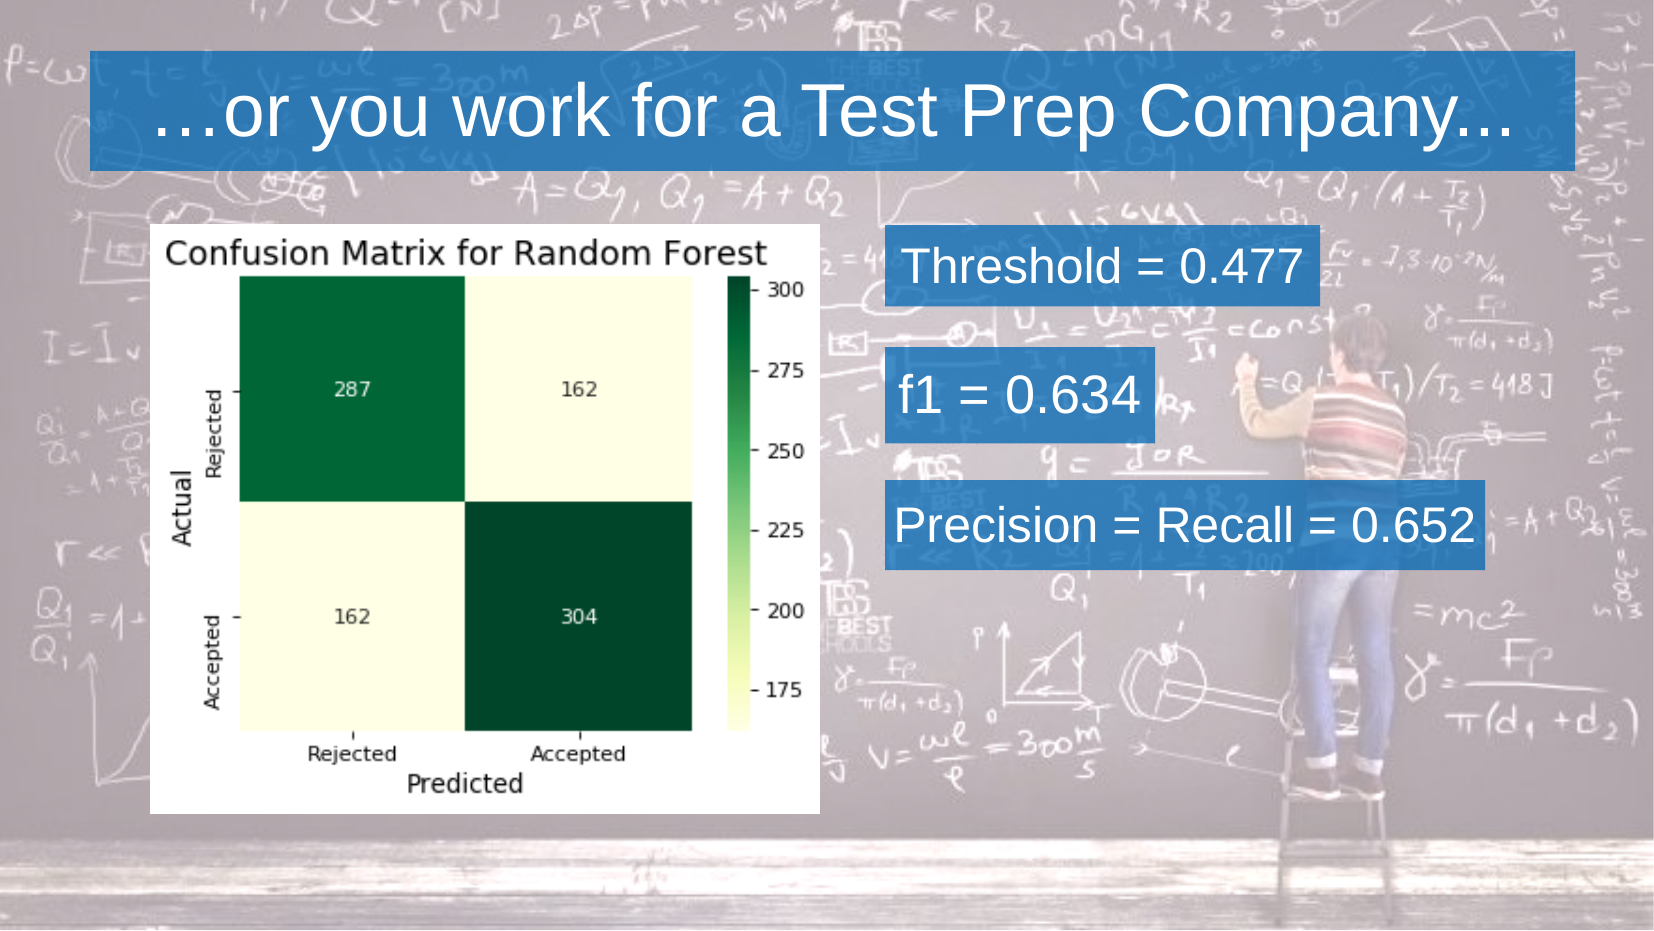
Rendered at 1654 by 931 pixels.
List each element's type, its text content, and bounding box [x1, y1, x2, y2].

text_box [0, 0, 1654, 931]
title Threshold = 0.477 [885, 225, 1321, 307]
title …or you work for a Test Prep Company... [90, 50, 1576, 171]
picture [150, 224, 820, 814]
title Precision = Recall = 0.652 [885, 480, 1486, 571]
title f1 = 0.634 [885, 347, 1156, 444]
